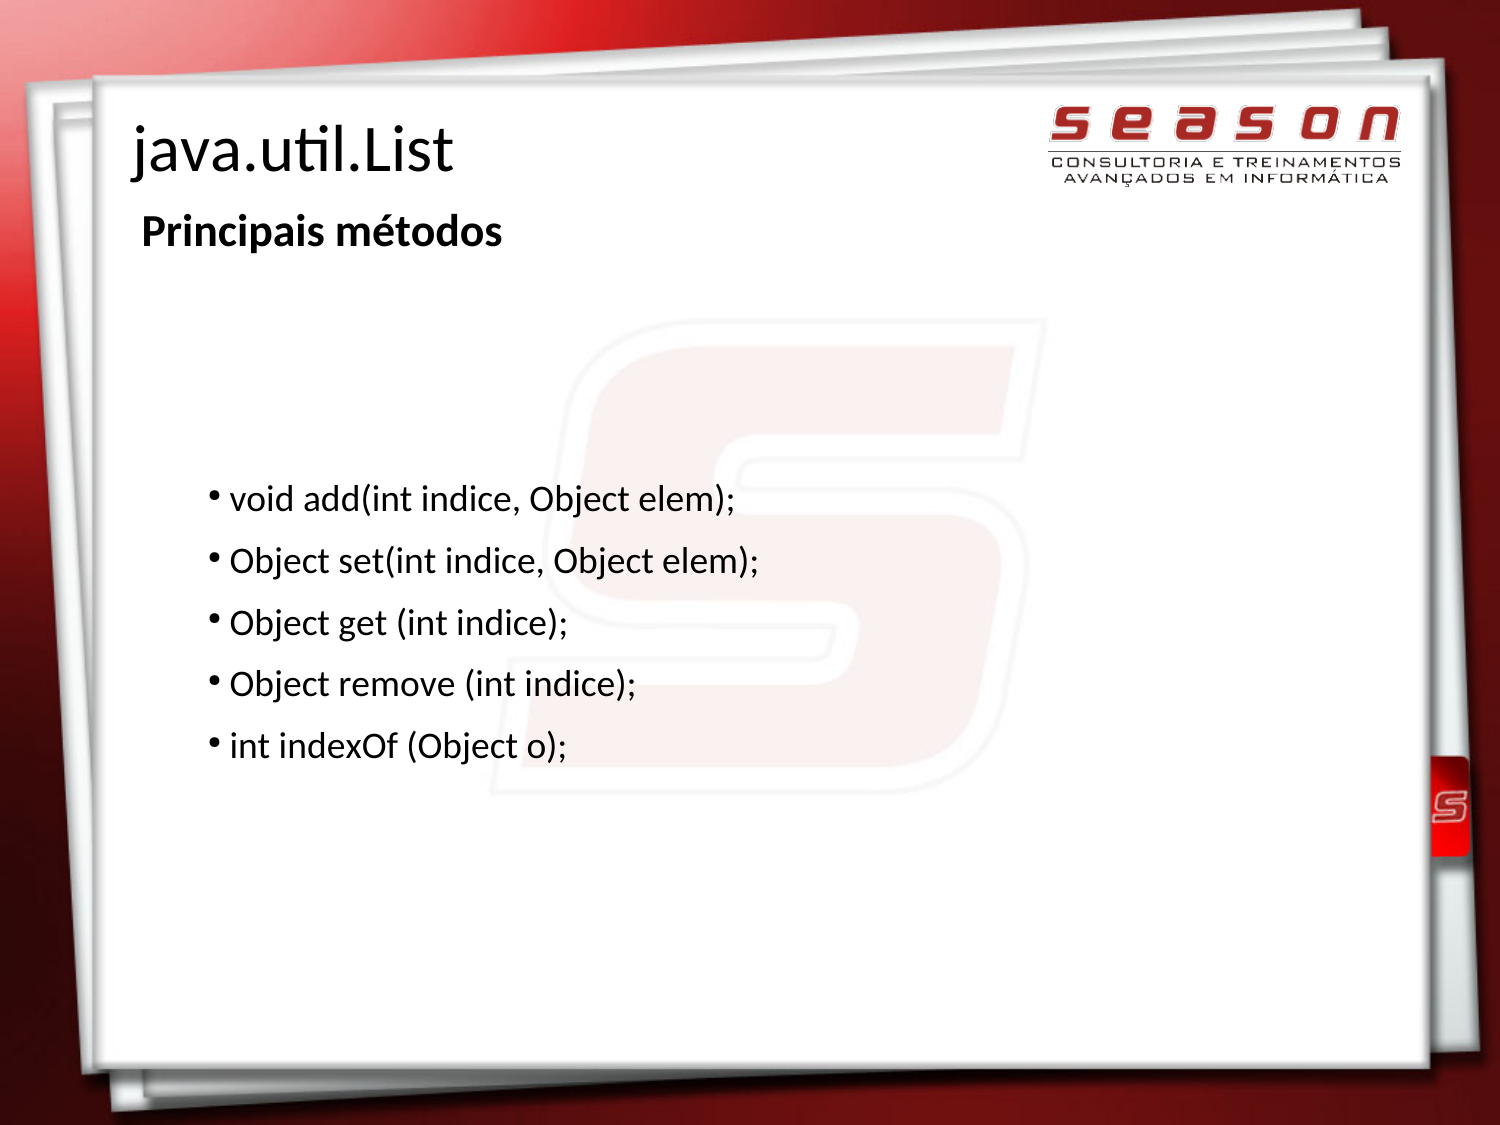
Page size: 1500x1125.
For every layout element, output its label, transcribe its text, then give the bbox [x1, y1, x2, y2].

title java.util.List [118, 33, 1394, 257]
text_box Principais métodos [141, 200, 1240, 256]
picture [0, 0, 1500, 1125]
text_box void add(int indice, Object elem); Object set(int indice, Object elem); Object get (int indice); Object remove (int indice); int indexOf (Object o); [207, 318, 1328, 922]
